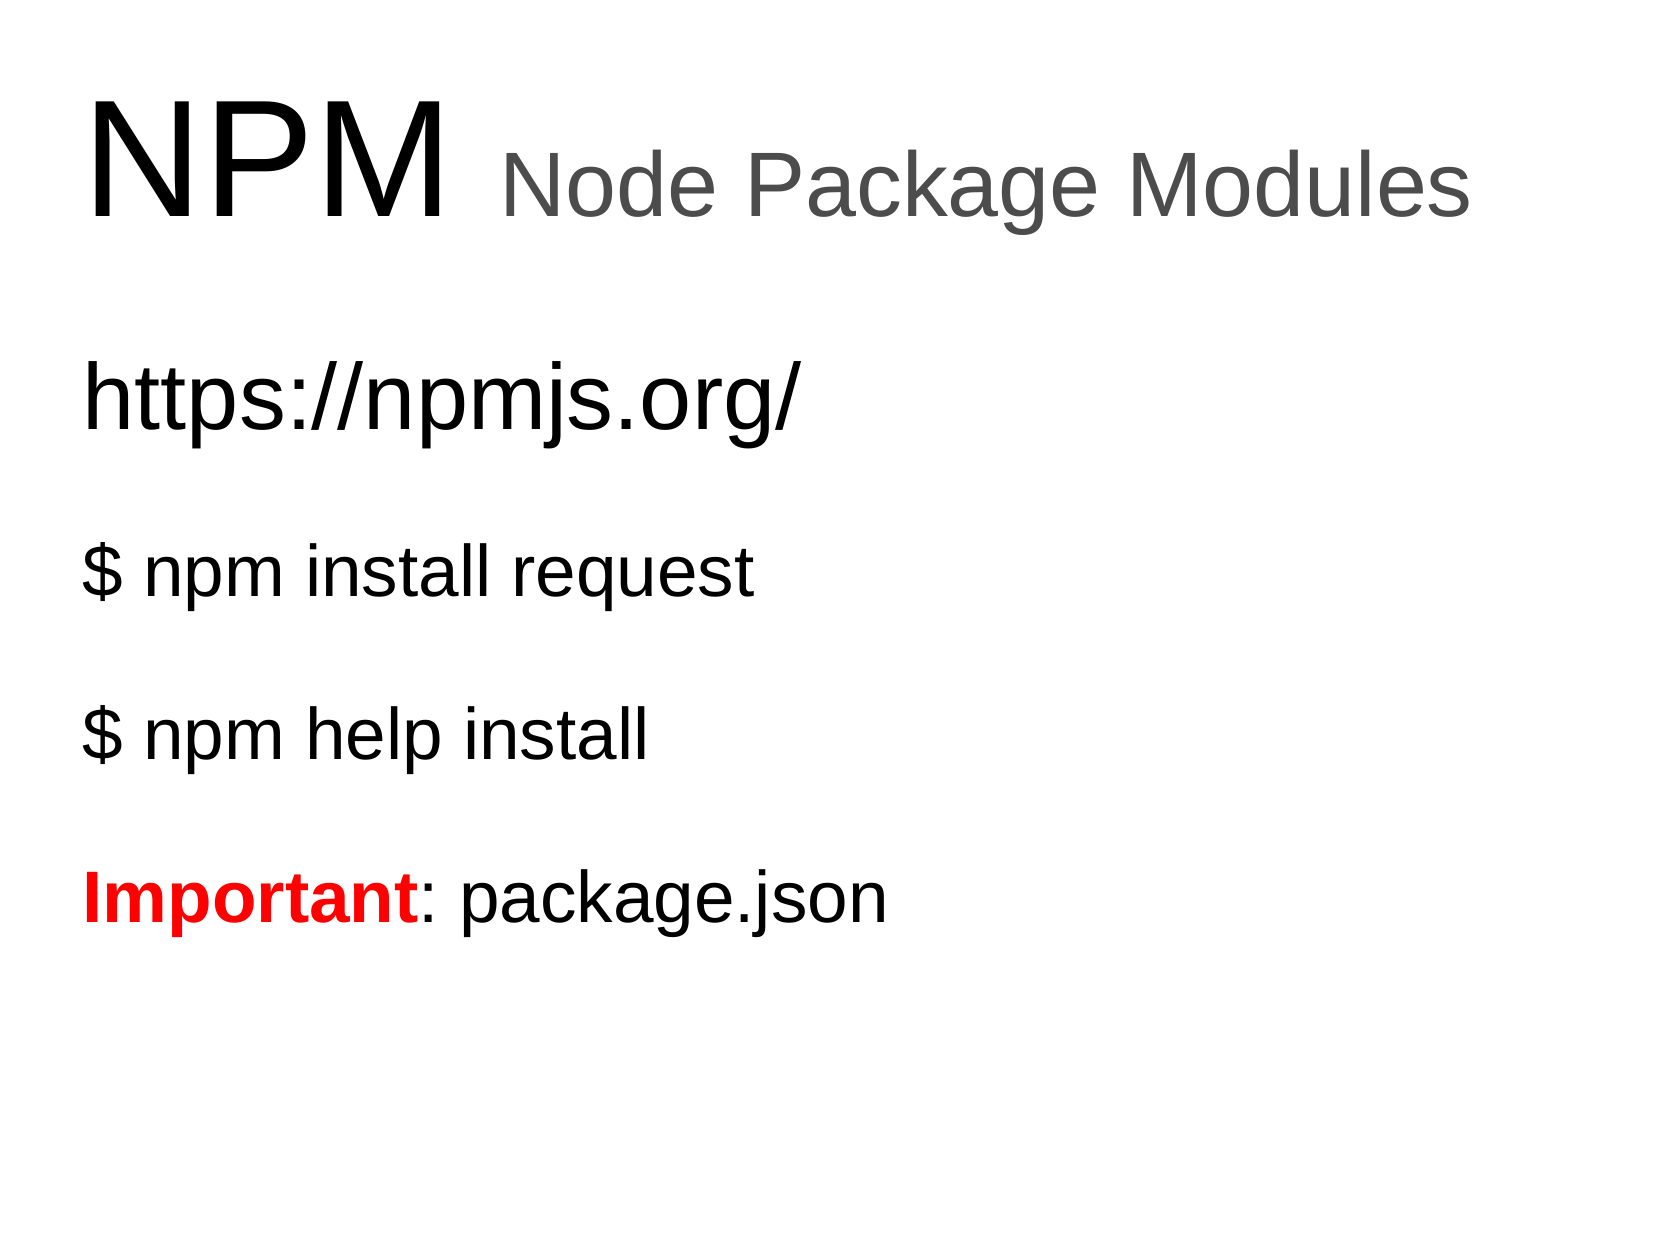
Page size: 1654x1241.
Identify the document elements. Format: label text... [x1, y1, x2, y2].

title NPM Node Package Modules [82, 55, 1571, 263]
subtitle https://npmjs.org/ $ npm install request $ npm help install Important: package.json [82, 319, 1538, 1069]
